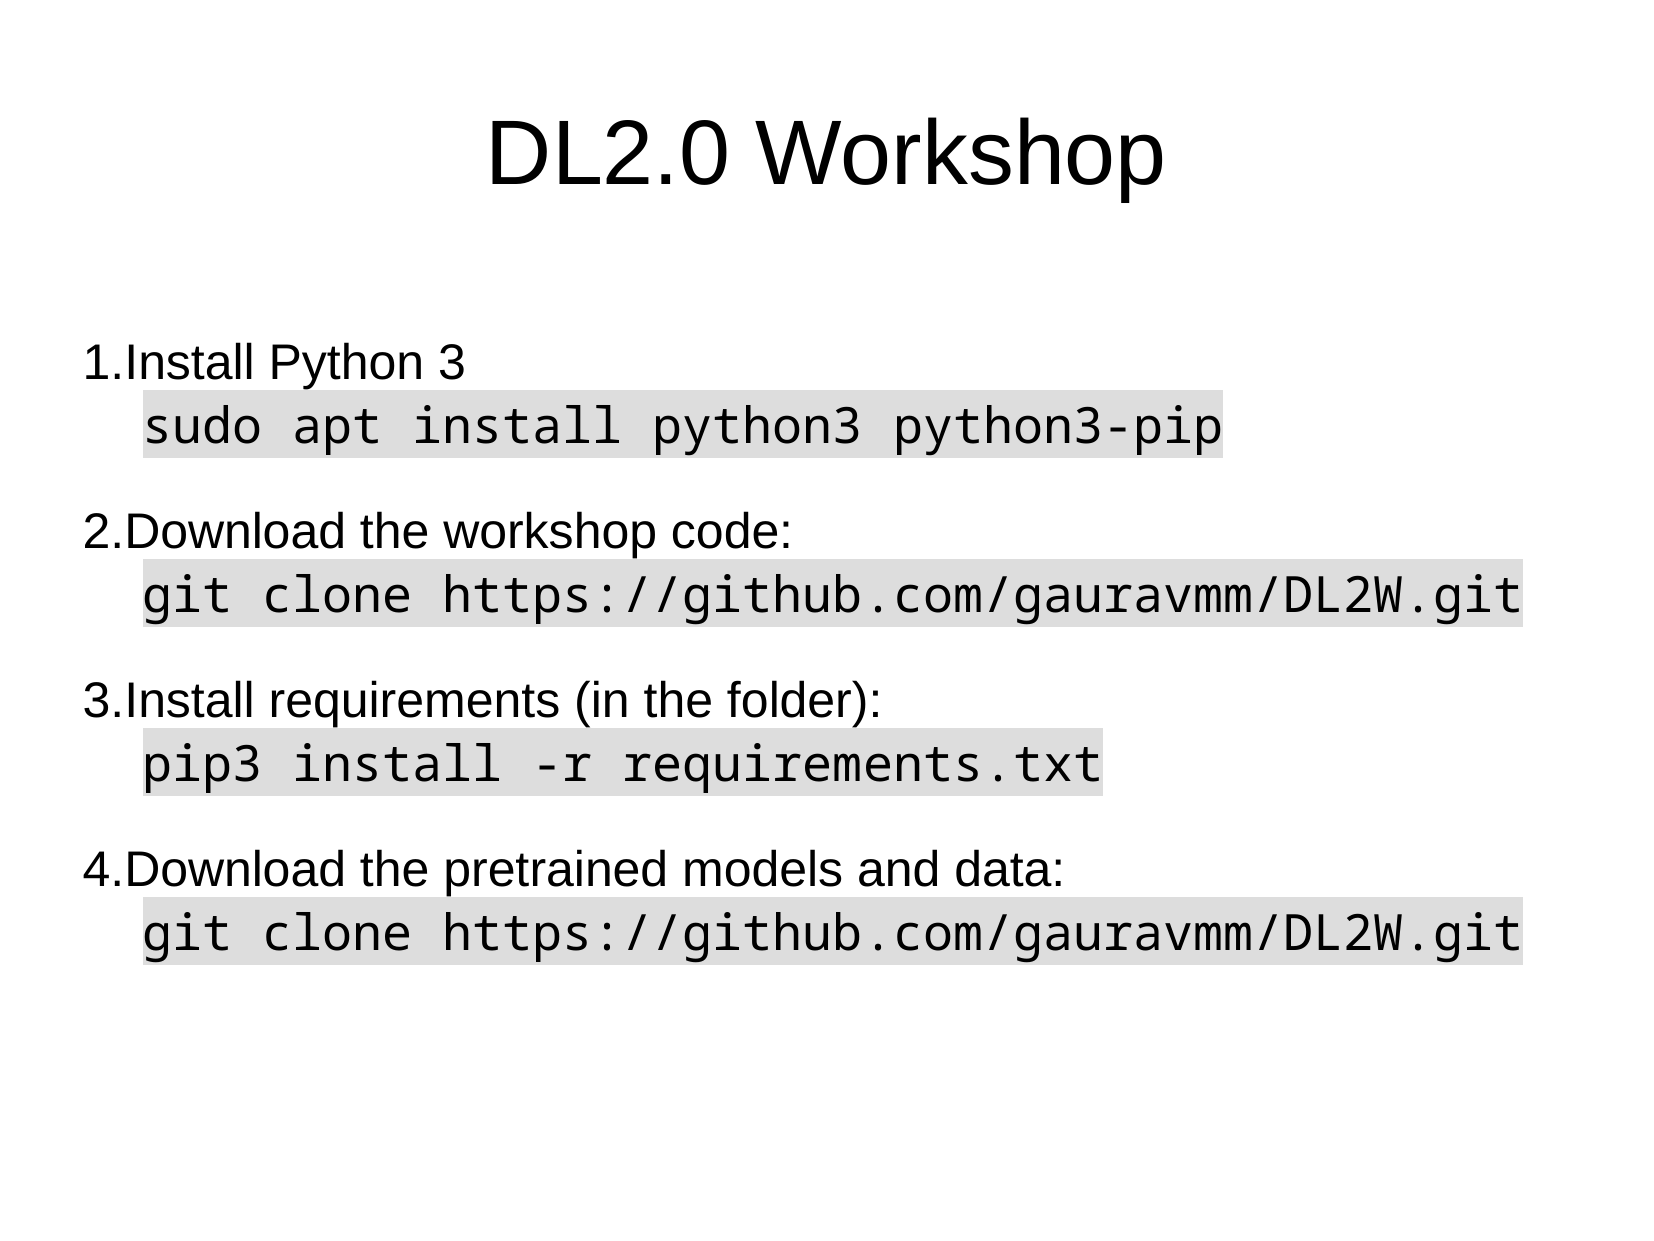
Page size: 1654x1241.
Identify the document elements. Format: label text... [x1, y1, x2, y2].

subtitle Install Python 3 sudo apt install python3 python3-pip Download the workshop code: git clone https://github.com/gauravmm/DL2W.git Install requirements (in the folder): pip3 install -r requirements.txt Download the pretrained models and data: git clone https://github.com/gauravmm/DL2W.git [82, 290, 1571, 1010]
title DL2.0 Workshop [82, 49, 1571, 257]
